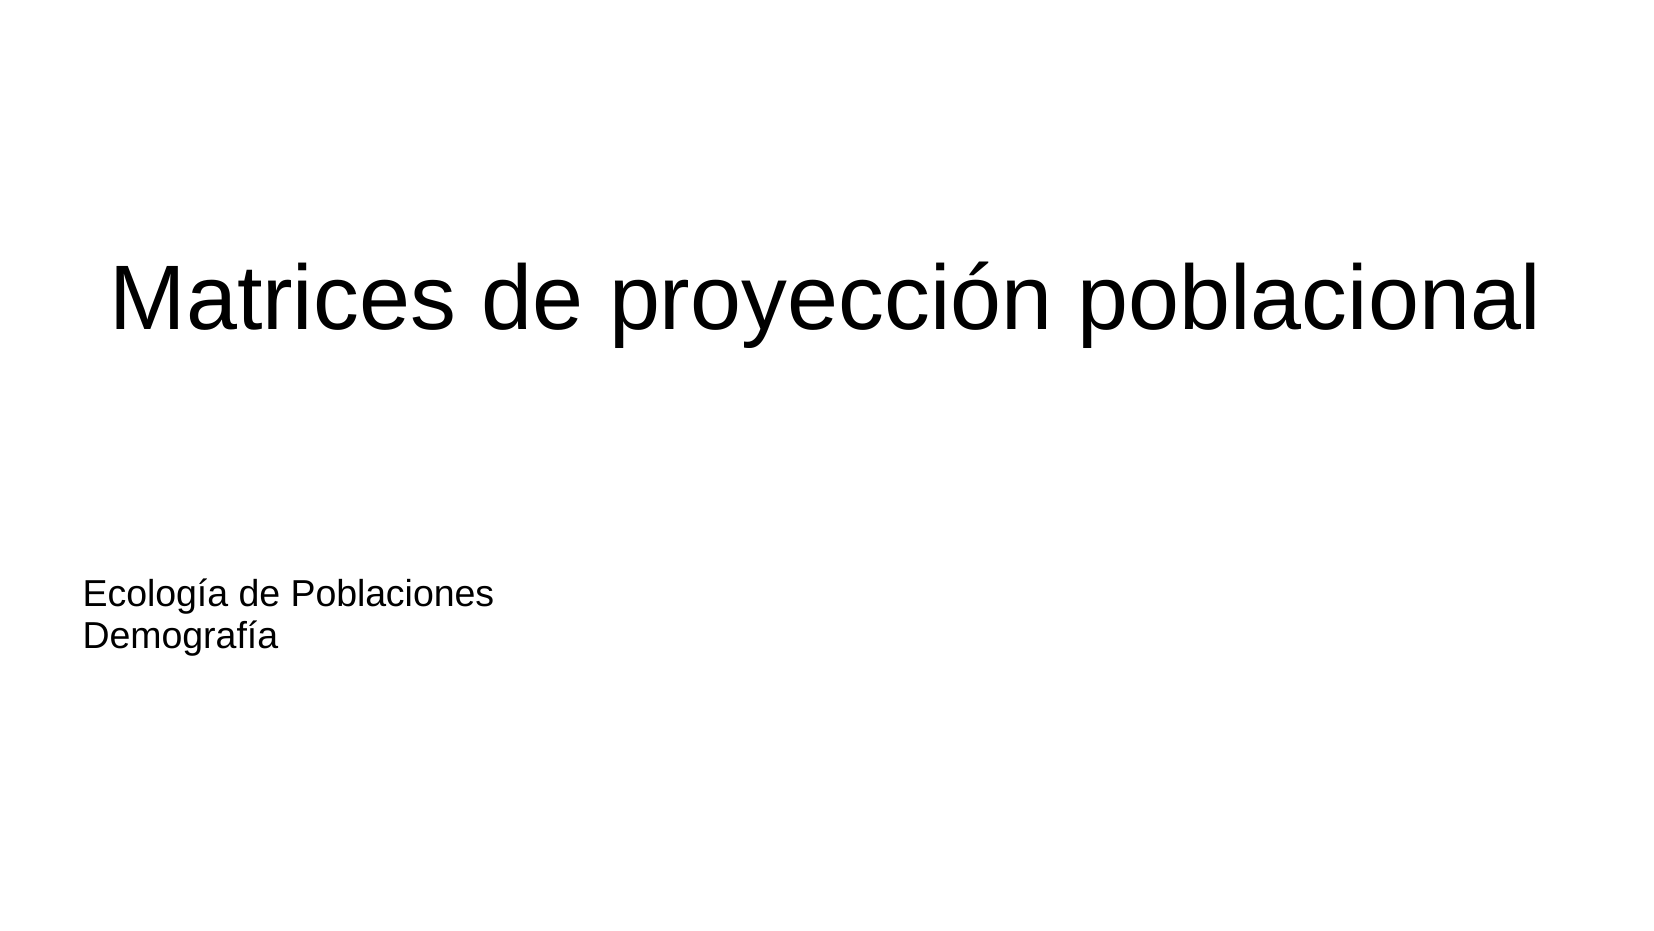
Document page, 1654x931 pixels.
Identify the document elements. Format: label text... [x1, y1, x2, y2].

title Matrices de proyección poblacional [82, 195, 1571, 401]
subtitle Ecología de Poblaciones Demografía [82, 472, 1571, 758]
